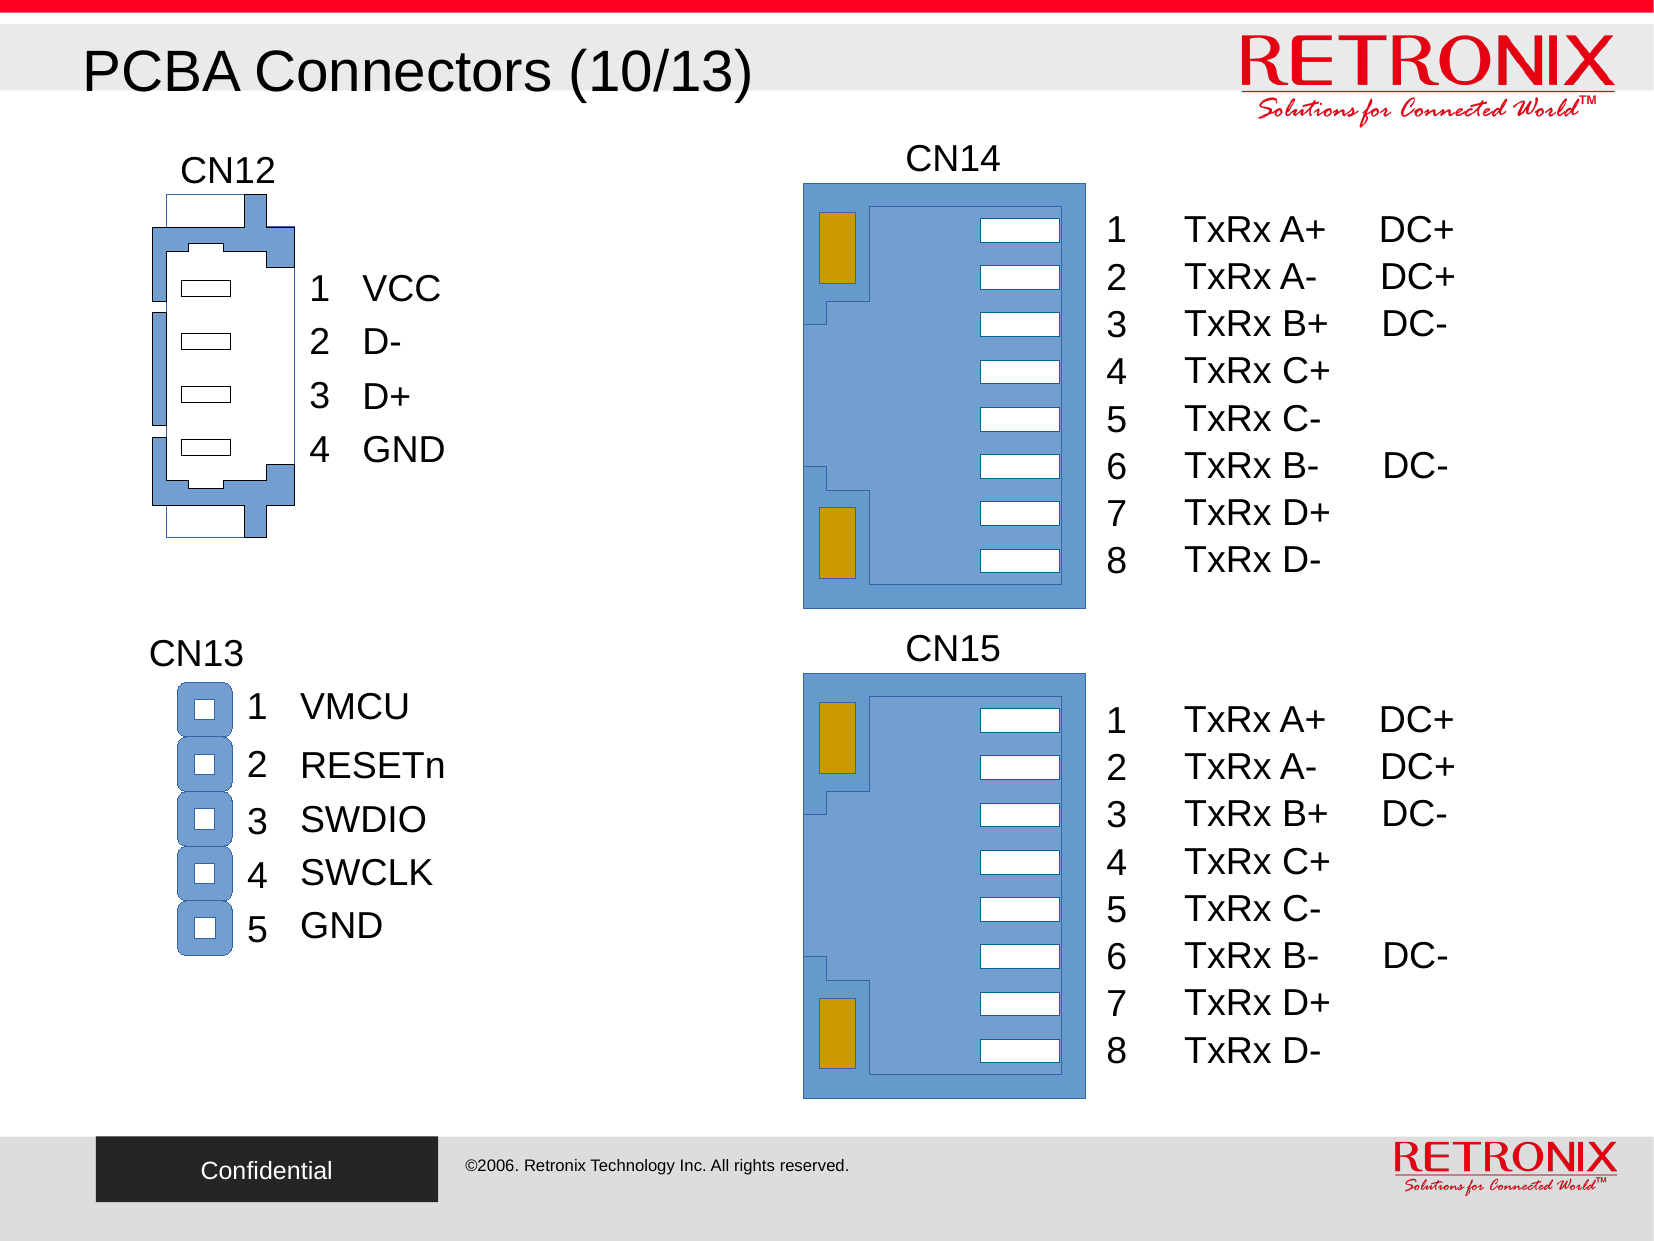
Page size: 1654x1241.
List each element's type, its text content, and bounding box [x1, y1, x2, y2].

text_box CN12 [165, 141, 291, 199]
text_box TxRx C+ [1169, 342, 1346, 400]
text_box TxRx B- DC- [1169, 927, 1464, 984]
text_box GND [347, 421, 461, 479]
text_box 1 [232, 678, 283, 736]
text_box TxRx D+ [1169, 484, 1347, 542]
text_box CN13 [134, 625, 260, 683]
text_box TxRx C- [1169, 389, 1337, 437]
text_box 8 [1091, 1022, 1143, 1080]
text_box SWDIO [285, 790, 443, 843]
text_box CN15 [890, 620, 1016, 677]
text_box TxRx B- DC- [1169, 437, 1464, 494]
text_box TxRx D- [1169, 1021, 1337, 1079]
text_box [803, 673, 1086, 1099]
text_box TxRx D- [1169, 531, 1337, 589]
text_box 5 [1091, 880, 1142, 927]
text_box 4 [1091, 343, 1142, 390]
picture [1235, 31, 1621, 130]
text_box TxRx C- [1169, 879, 1337, 927]
text_box TxRx A+ DC+ [1169, 200, 1471, 248]
text_box TxRx A+ DC+ [1169, 690, 1471, 738]
text_box TxRx D+ [1169, 974, 1347, 1032]
text_box 6 [1091, 437, 1143, 485]
text_box TxRx B+ DC- [1169, 295, 1463, 353]
text_box [177, 683, 232, 956]
text_box TxRx C+ [1169, 832, 1346, 890]
text_box 4 [1091, 833, 1142, 880]
text_box [152, 194, 295, 302]
text_box TxRx A- DC+ [1169, 738, 1472, 796]
text_box 7 [1091, 975, 1143, 1022]
text_box TxRx A- DC+ [1169, 248, 1472, 305]
text_box GND [285, 896, 399, 954]
text_box CN14 [890, 129, 1016, 187]
text_box 1 [1091, 201, 1142, 248]
text_box 2 [1091, 248, 1142, 296]
title PCBA Connectors (10/13) [82, 23, 1205, 119]
text_box 1 [1091, 691, 1142, 739]
text_box RESETn [285, 737, 461, 795]
text_box SWCLK [285, 843, 449, 901]
text_box 5 [1091, 390, 1142, 437]
text_box 3 [1091, 786, 1142, 833]
text_box 8 [1091, 532, 1143, 590]
text_box 3 [294, 367, 346, 420]
text_box 2 [1091, 739, 1142, 786]
text_box 7 [1091, 485, 1143, 532]
text_box D- [347, 312, 461, 368]
text_box D+ [347, 368, 461, 421]
text_box 3 [232, 793, 283, 846]
text_box 1 [295, 259, 345, 312]
text_box VCC [347, 259, 457, 312]
text_box CN12 [167, 195, 244, 199]
text_box 3 [1091, 296, 1142, 343]
text_box [803, 183, 1086, 609]
text_box 4 [294, 420, 346, 478]
text_box 5 [232, 900, 283, 958]
text_box [152, 312, 167, 426]
text_box 6 [1091, 927, 1143, 975]
text_box 2 [295, 312, 345, 367]
text_box TxRx B+ DC- [1169, 785, 1463, 843]
text_box 2 [232, 736, 283, 793]
picture [1391, 1139, 1621, 1198]
text_box 4 [232, 846, 283, 900]
text_box [152, 437, 295, 538]
text_box VMCU [285, 678, 426, 736]
